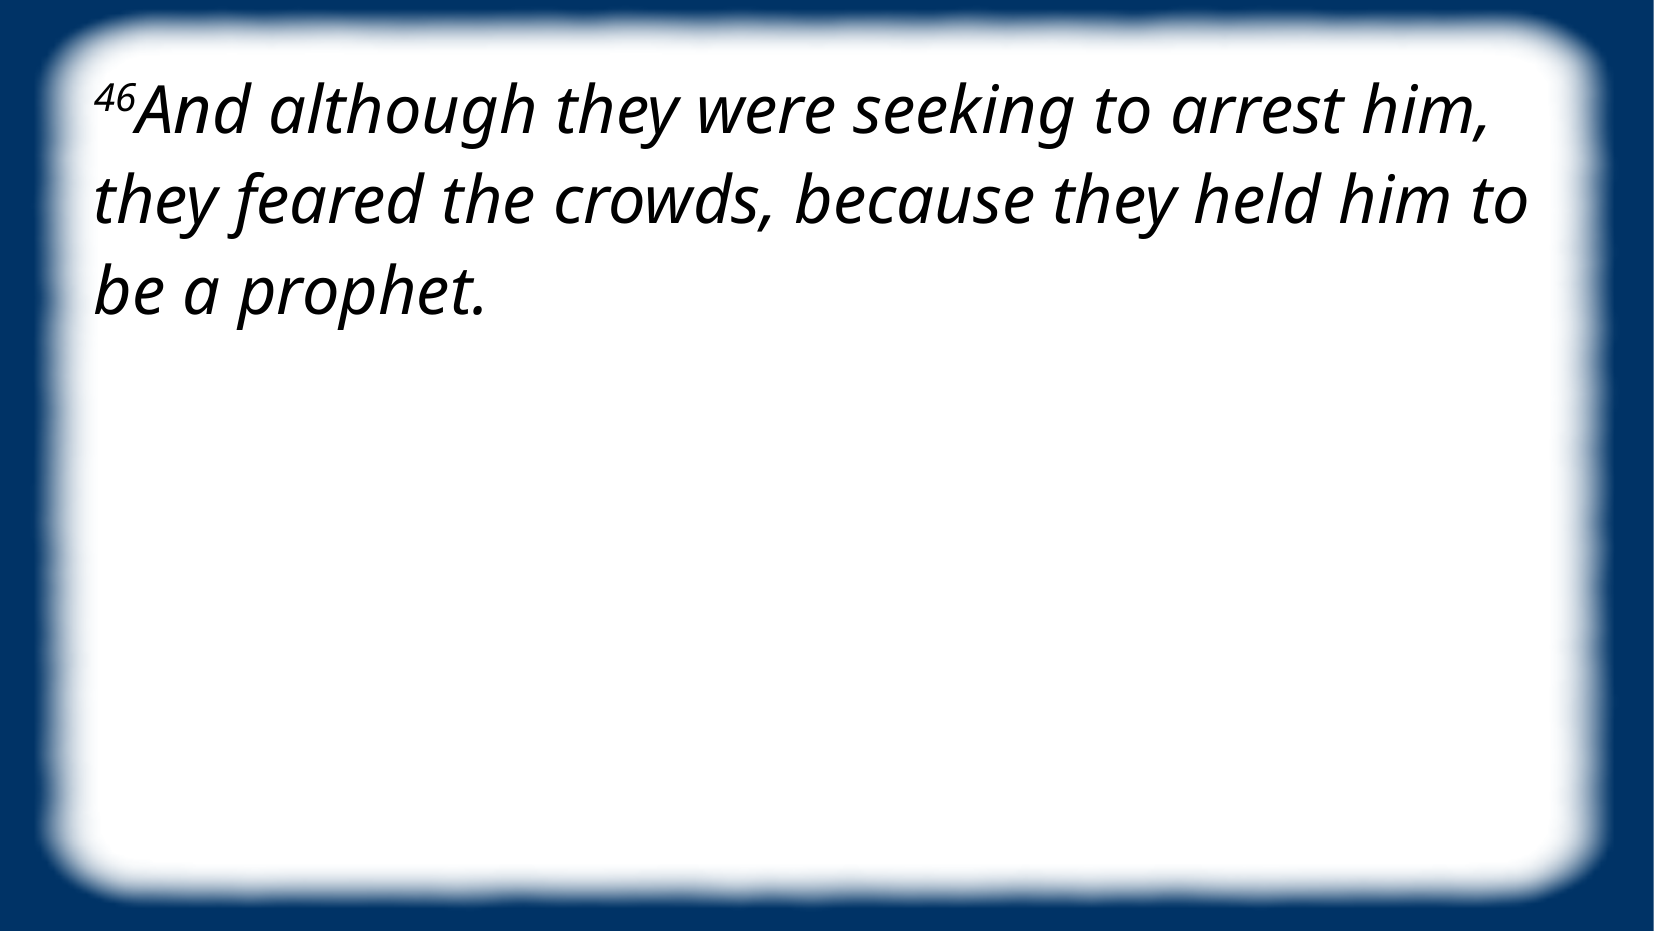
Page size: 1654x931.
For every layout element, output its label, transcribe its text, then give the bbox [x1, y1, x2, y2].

text_box 46And although they were seeking to arrest him, they feared the crowds, because they held him to be a prophet. [79, 54, 1565, 376]
picture [0, 0, 1654, 931]
